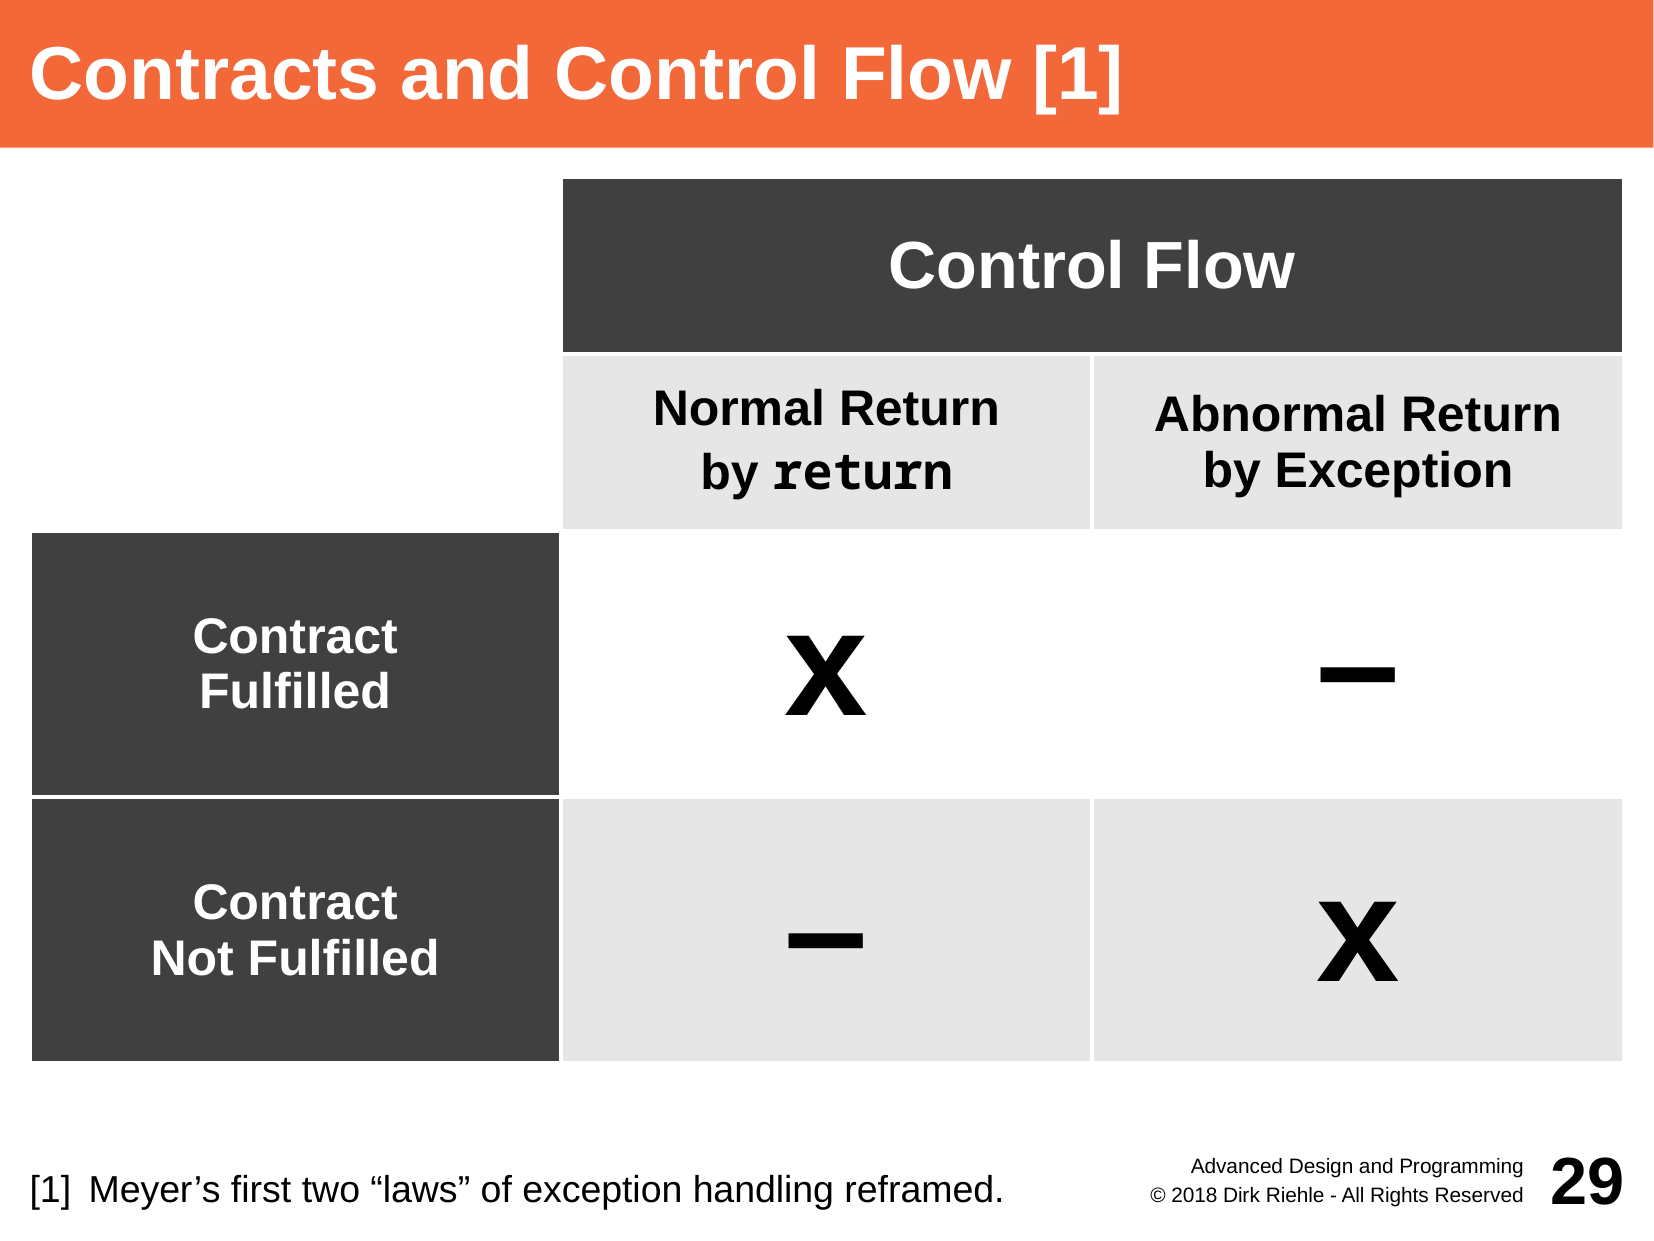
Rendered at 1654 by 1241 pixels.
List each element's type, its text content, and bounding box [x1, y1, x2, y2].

table_header [32, 179, 559, 352]
text_box [1] Meyer’s first two “laws” of exception handling reframed. [0, 1003, 1182, 1241]
table_cell Contract Fulfilled [32, 533, 559, 795]
table_cell – [1094, 533, 1622, 795]
table_cell Normal Return by return [563, 356, 1090, 529]
table_cell x [563, 533, 1090, 795]
table_cell – [563, 799, 1090, 1003]
table_cell Contract Not Fulfilled [32, 799, 559, 1003]
table_cell Abnormal Return by Exception [1094, 356, 1622, 529]
table_cell [32, 356, 559, 529]
table_header Control Flow [563, 179, 1622, 352]
table_cell x [1094, 799, 1622, 1061]
title Contracts and Control Flow [1] [0, 0, 1654, 148]
